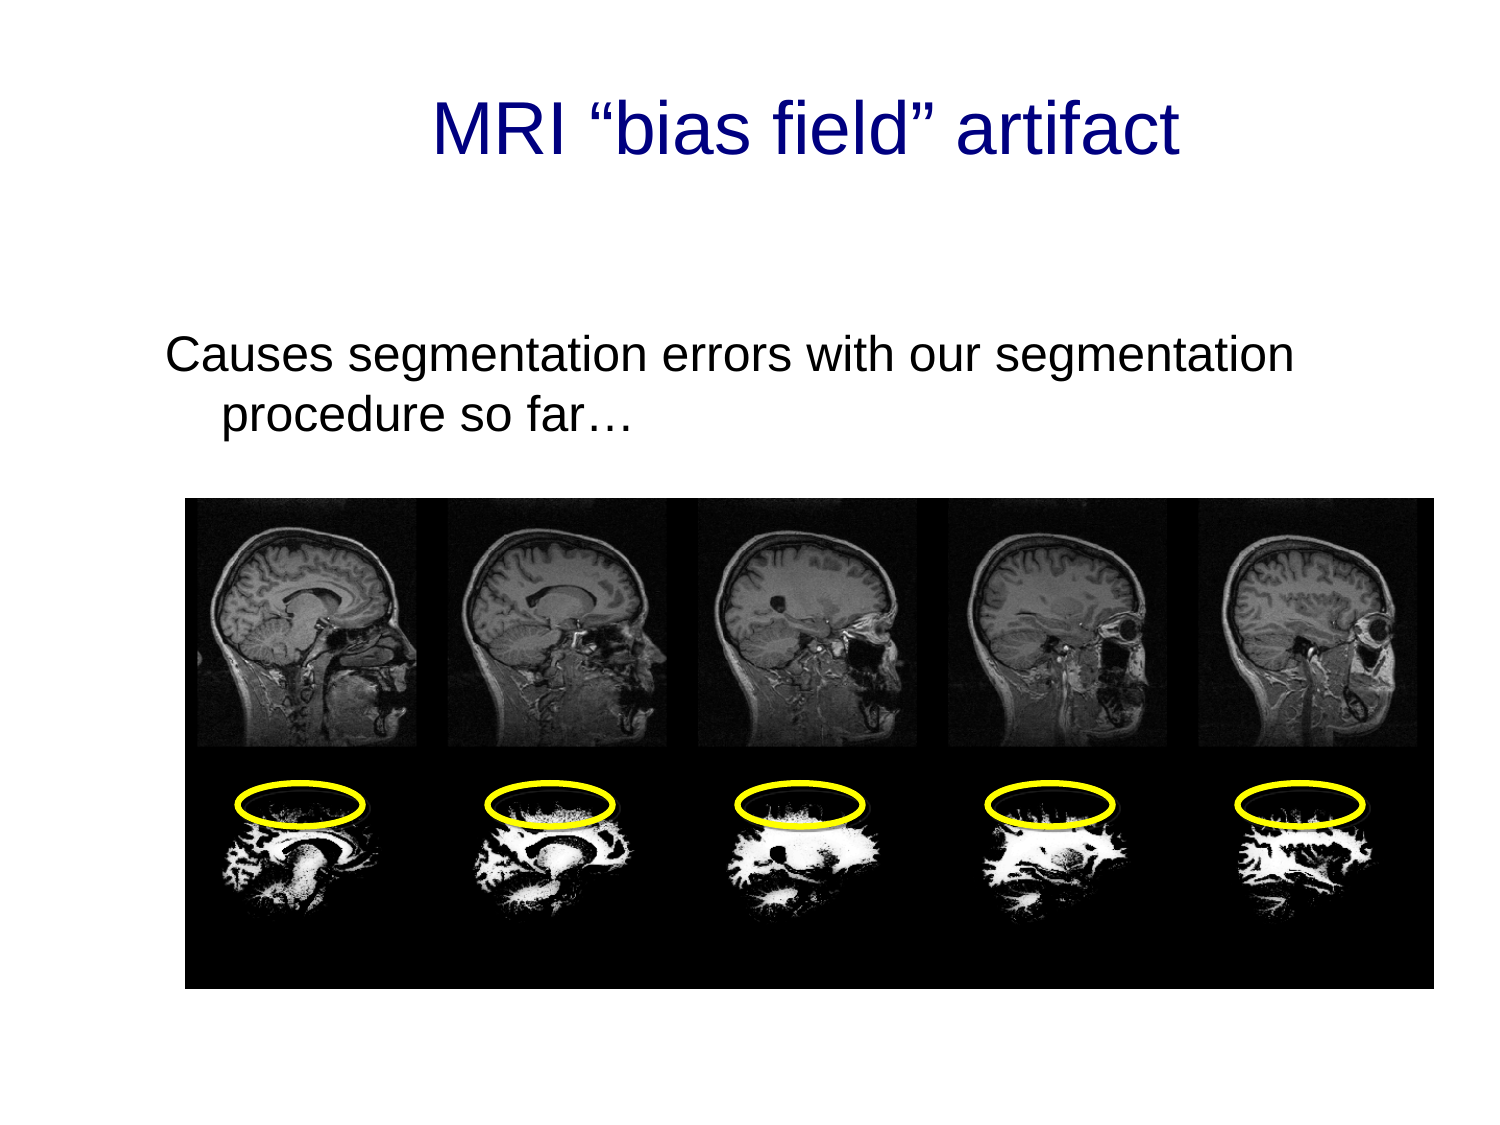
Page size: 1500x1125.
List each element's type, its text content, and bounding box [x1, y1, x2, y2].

text_box Causes segmentation errors with our segmentation procedure so far… [150, 313, 1463, 1002]
title MRI “bias field” artifact [149, 65, 1463, 179]
